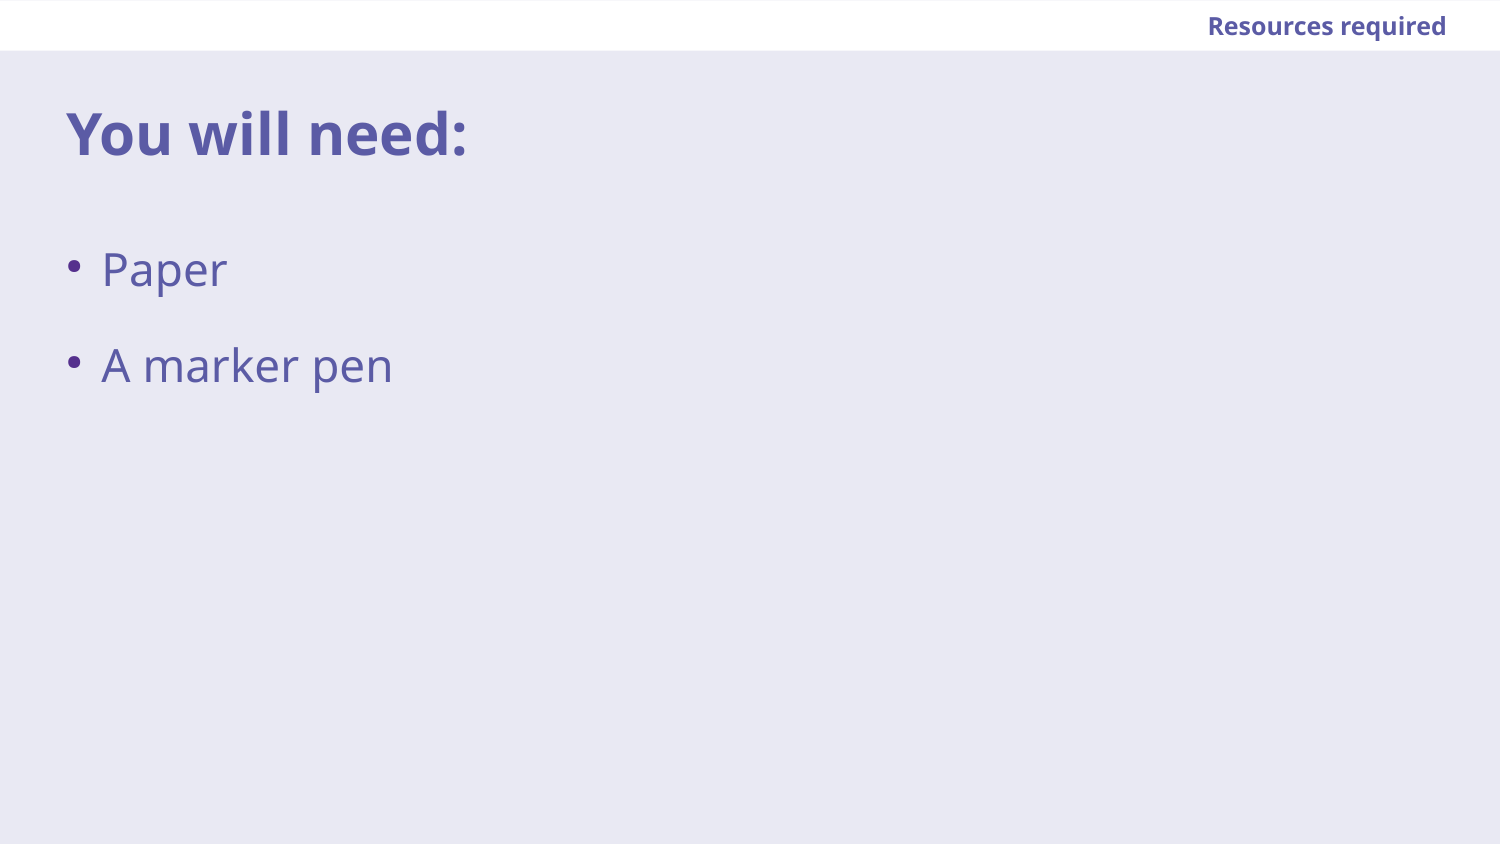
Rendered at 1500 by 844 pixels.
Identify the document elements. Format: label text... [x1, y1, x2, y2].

text_box Paper A marker pen [51, 216, 1453, 674]
text_box You will need: [51, 74, 1441, 191]
subtitle Resources required [862, 0, 1448, 52]
